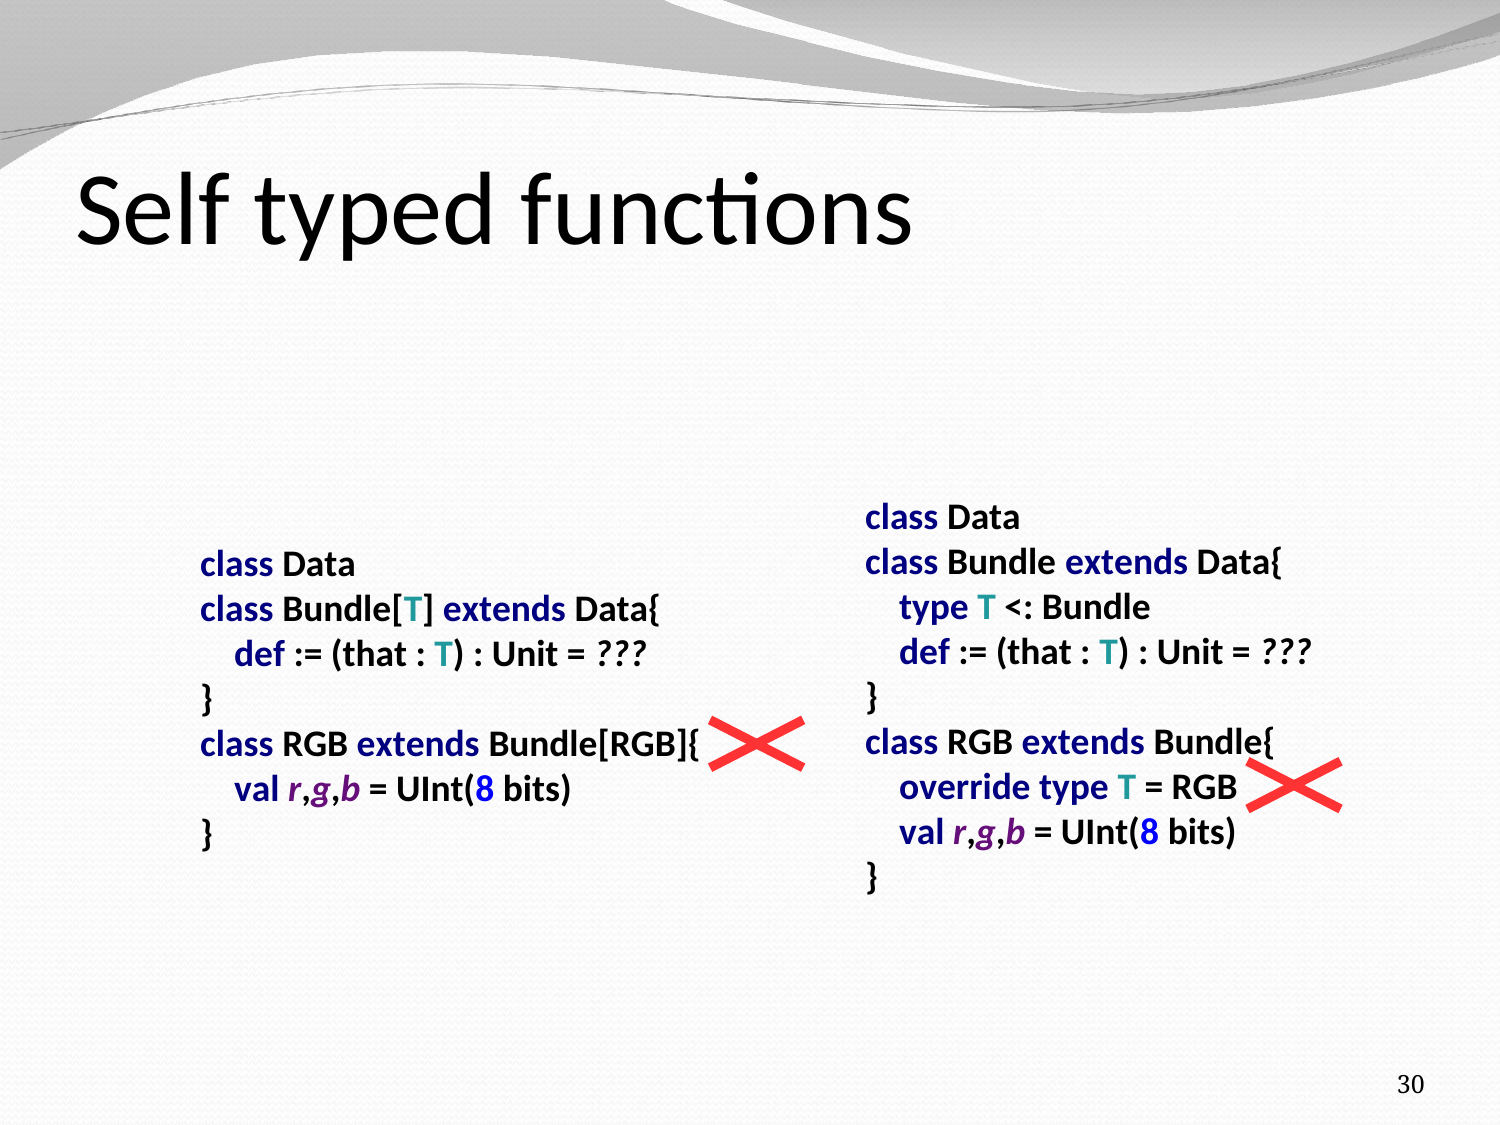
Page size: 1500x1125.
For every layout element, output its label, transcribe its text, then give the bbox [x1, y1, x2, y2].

text_box class Data class Bundle[T] extends Data{ def := (that : T) : Unit = ??? } class RGB extends Bundle[RGB]{ val r,g,b = UInt(8 bits) } [185, 531, 745, 862]
text_box <numéro> [1299, 1042, 1426, 1103]
title Self typed functions [75, 78, 1426, 266]
text_box class Data class Bundle extends Data{ type T <: Bundle def := (that : T) : Unit = ??? } class RGB extends Bundle{ override type T = RGB val r,g,b = UInt(8 bits) } [850, 484, 1350, 905]
picture [0, 0, 1500, 1125]
